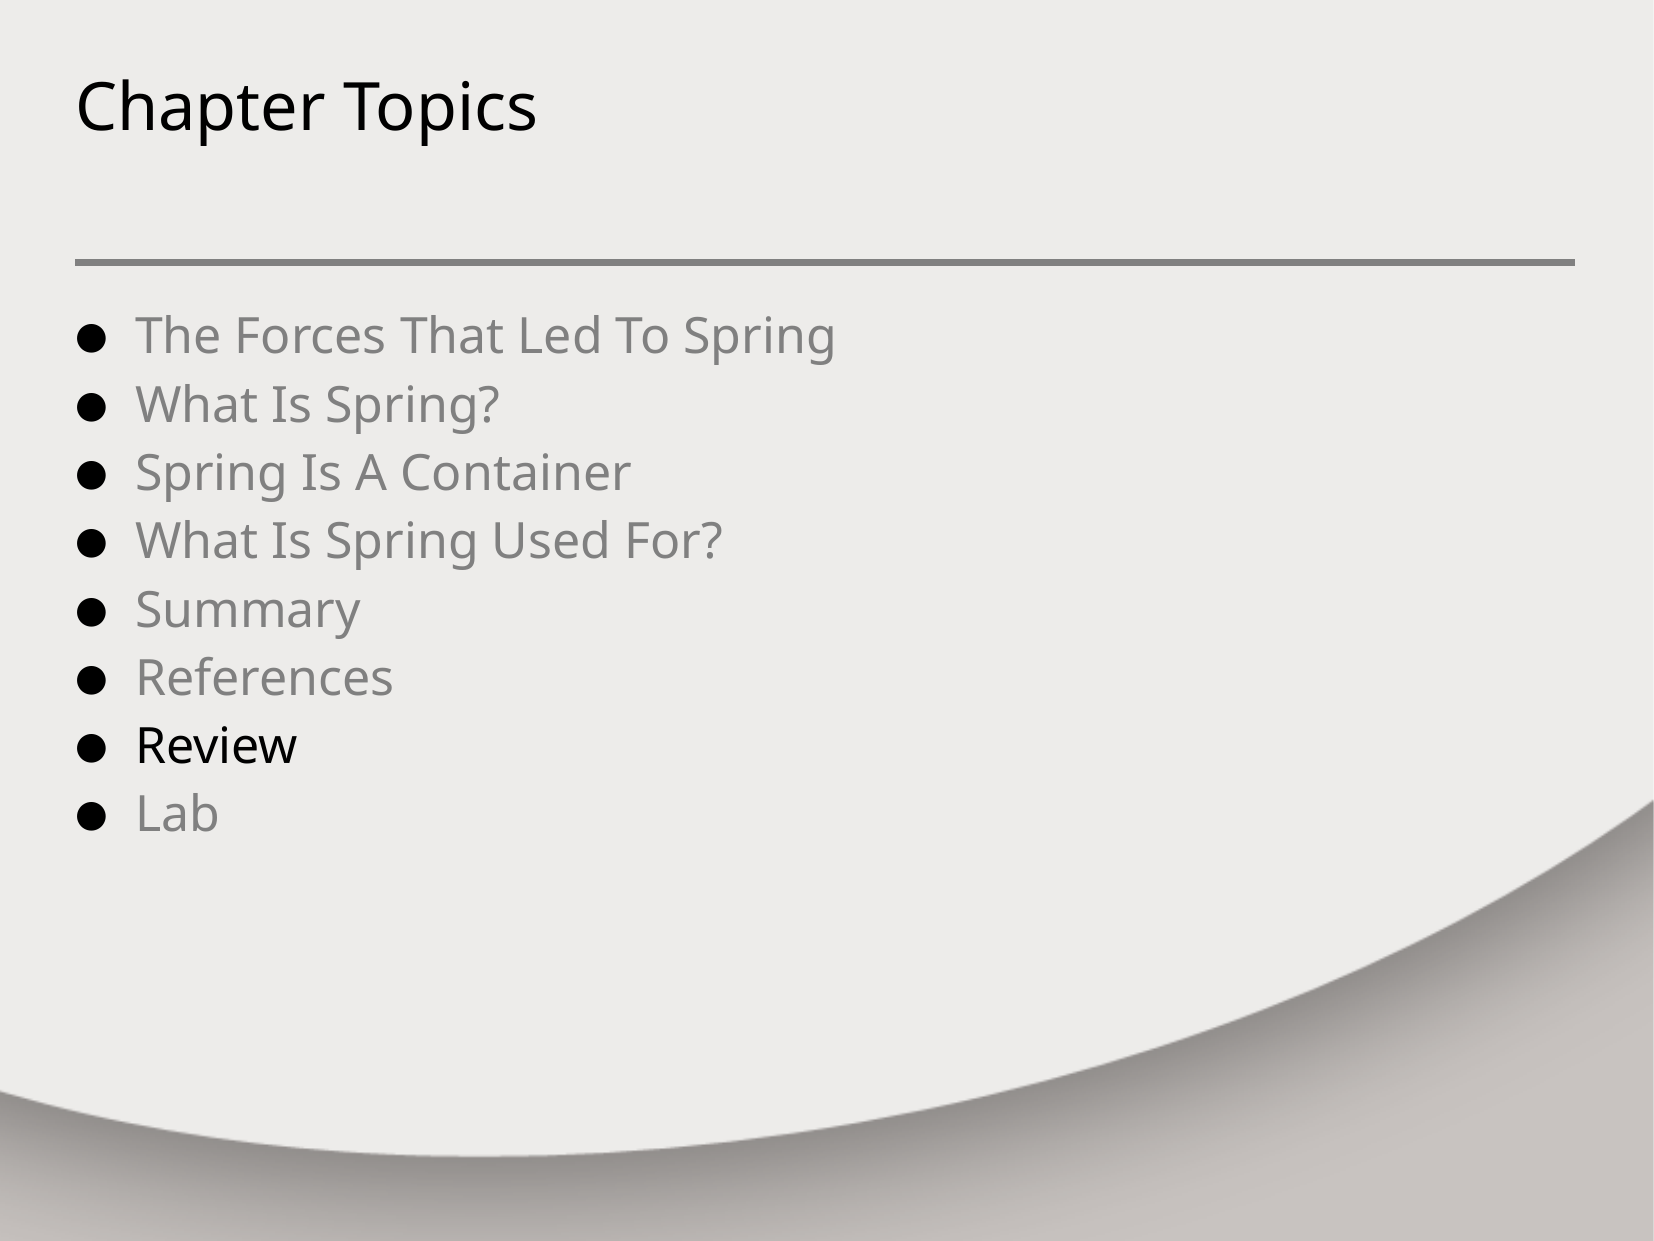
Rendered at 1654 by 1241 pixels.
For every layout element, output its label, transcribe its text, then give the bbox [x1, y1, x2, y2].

title Chapter Topics [75, 75, 1576, 226]
picture [0, 0, 1654, 1241]
list The Forces That Led To Spring What Is Spring? Spring Is A Container What Is Spring Used For? Summary References Review Lab [75, 300, 1576, 1163]
